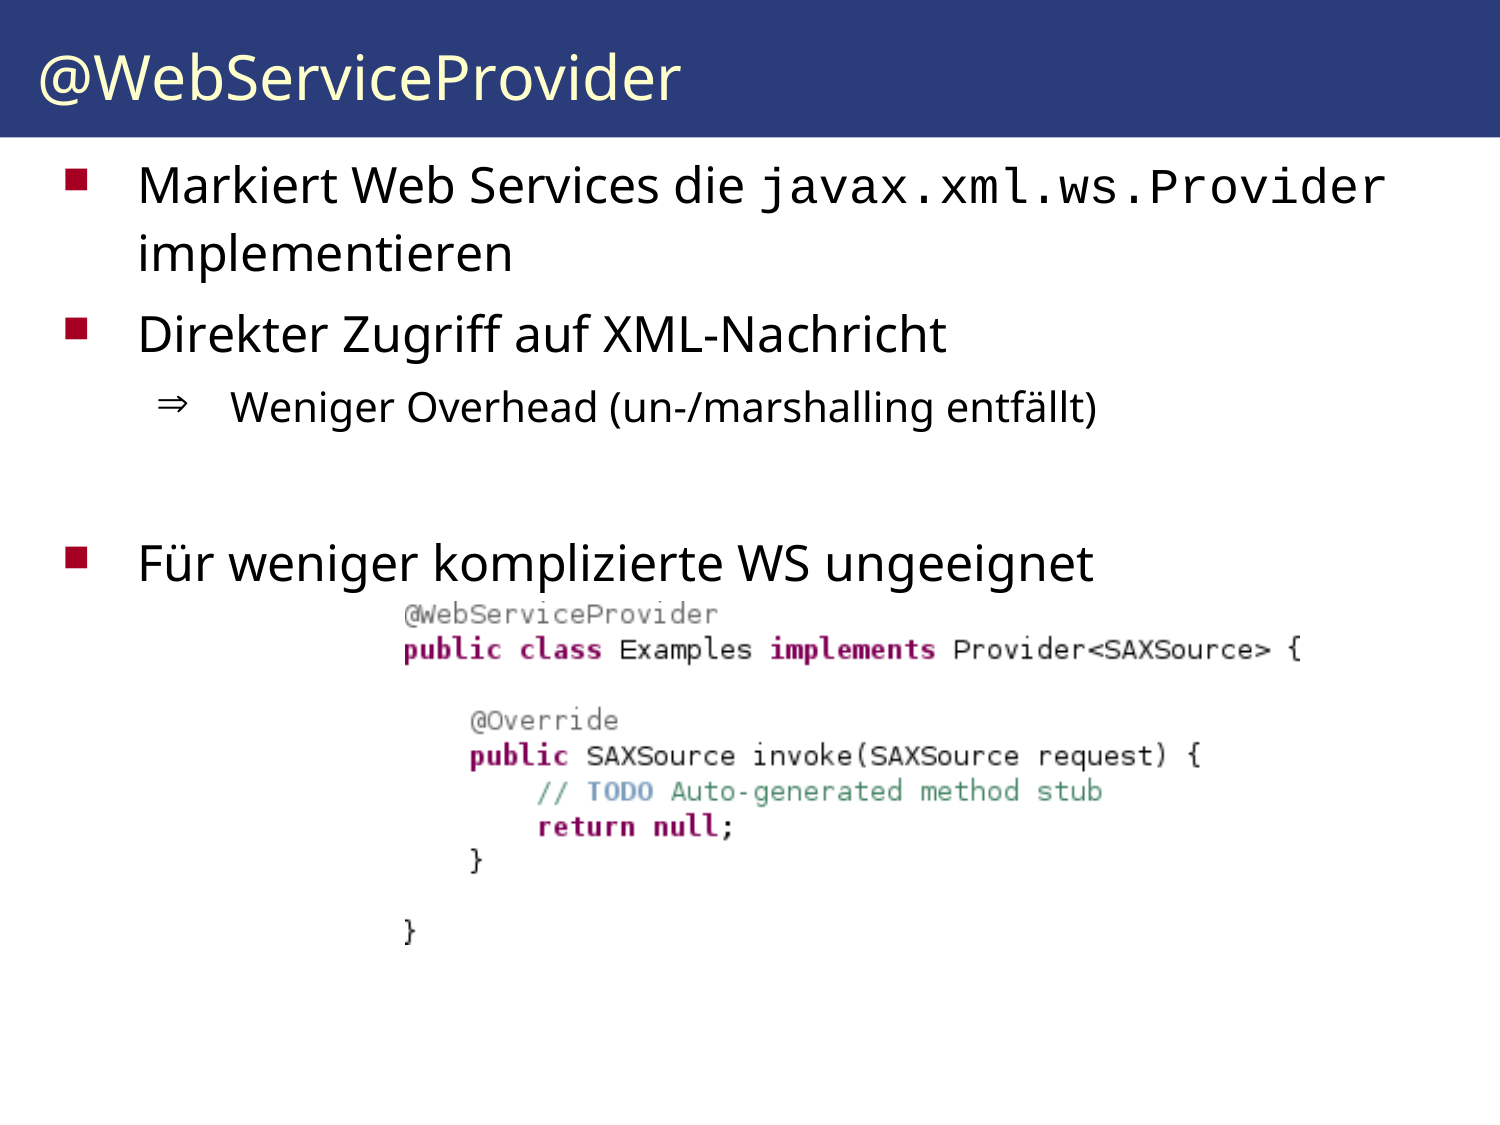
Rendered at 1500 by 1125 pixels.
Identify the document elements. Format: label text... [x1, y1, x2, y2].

list Markiert Web Services die javax.xml.ws.Provider implementieren Direkter Zugriff auf XML-Nachricht Weniger Overhead (un-/marshalling entfällt) Für weniger komplizierte WS ungeeignet [62, 151, 1449, 1087]
text_box @WebServiceProvider [37, 0, 1476, 151]
picture [405, 601, 1300, 945]
